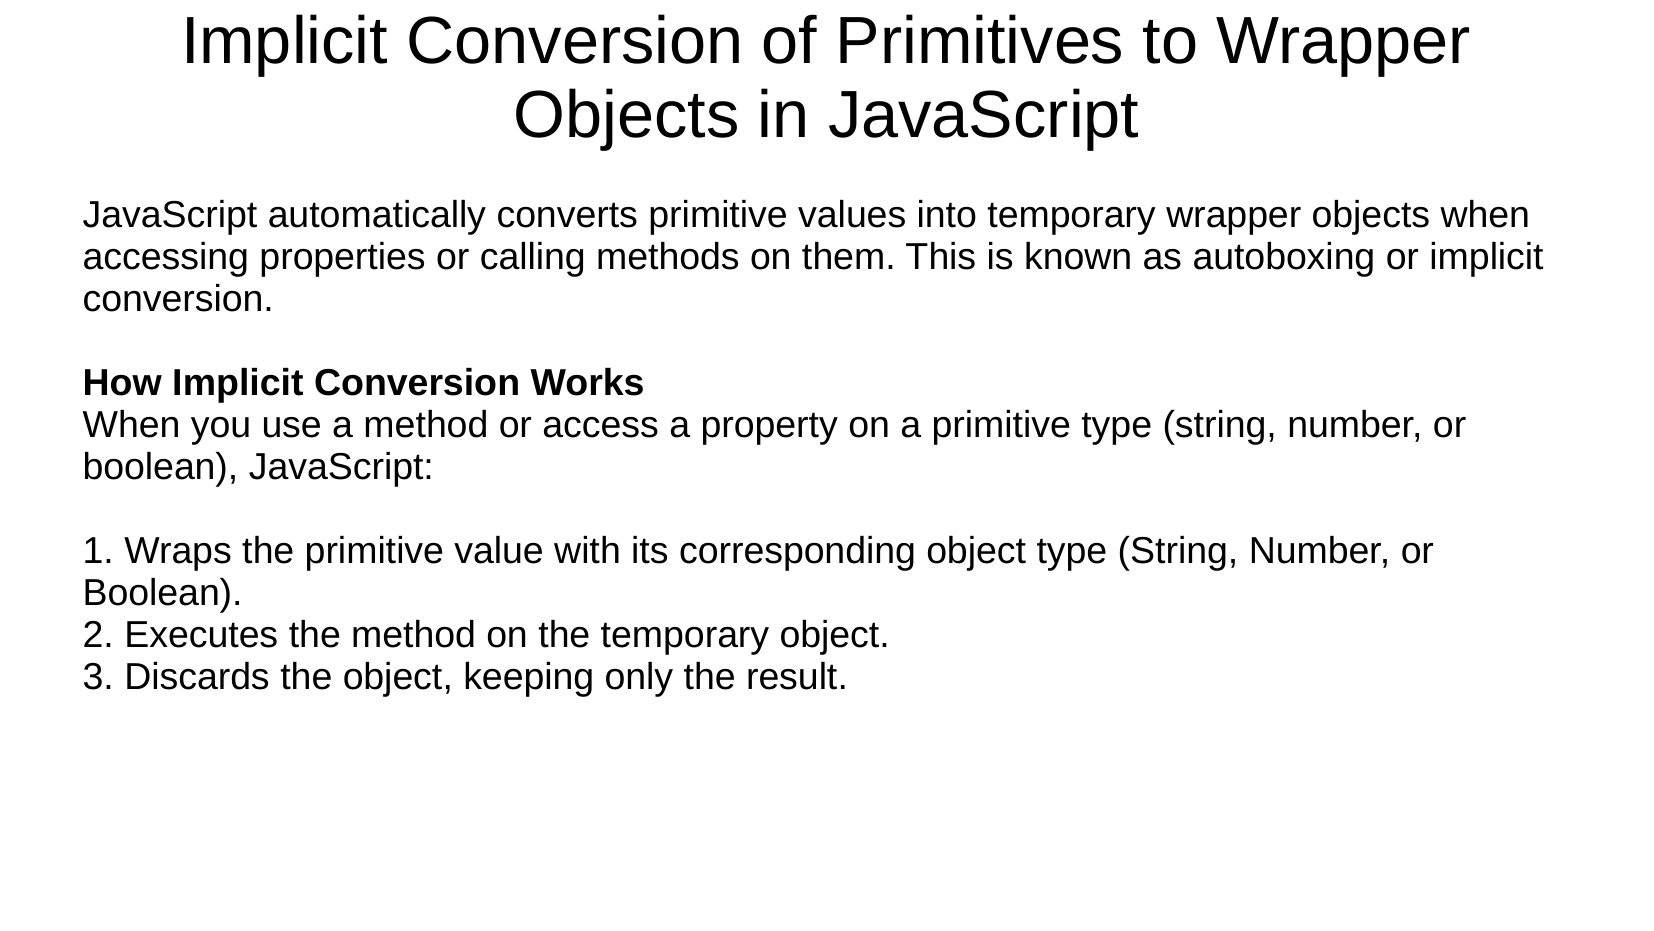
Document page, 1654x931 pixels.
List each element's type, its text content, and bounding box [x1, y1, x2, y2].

text_box JavaScript automatically converts primitive values into temporary wrapper objects when accessing properties or calling methods on them. This is known as autoboxing or implicit conversion. How Implicit Conversion Works When you use a method or access a property on a primitive type (string, number, or boolean), JavaScript: 1. Wraps the primitive value with its corresponding object type (String, Number, or Boolean). 2. Executes the method on the temporary object. 3. Discards the object, keeping only the result. [82, 193, 1571, 782]
title Implicit Conversion of Primitives to Wrapper Objects in JavaScript [82, 2, 1571, 193]
